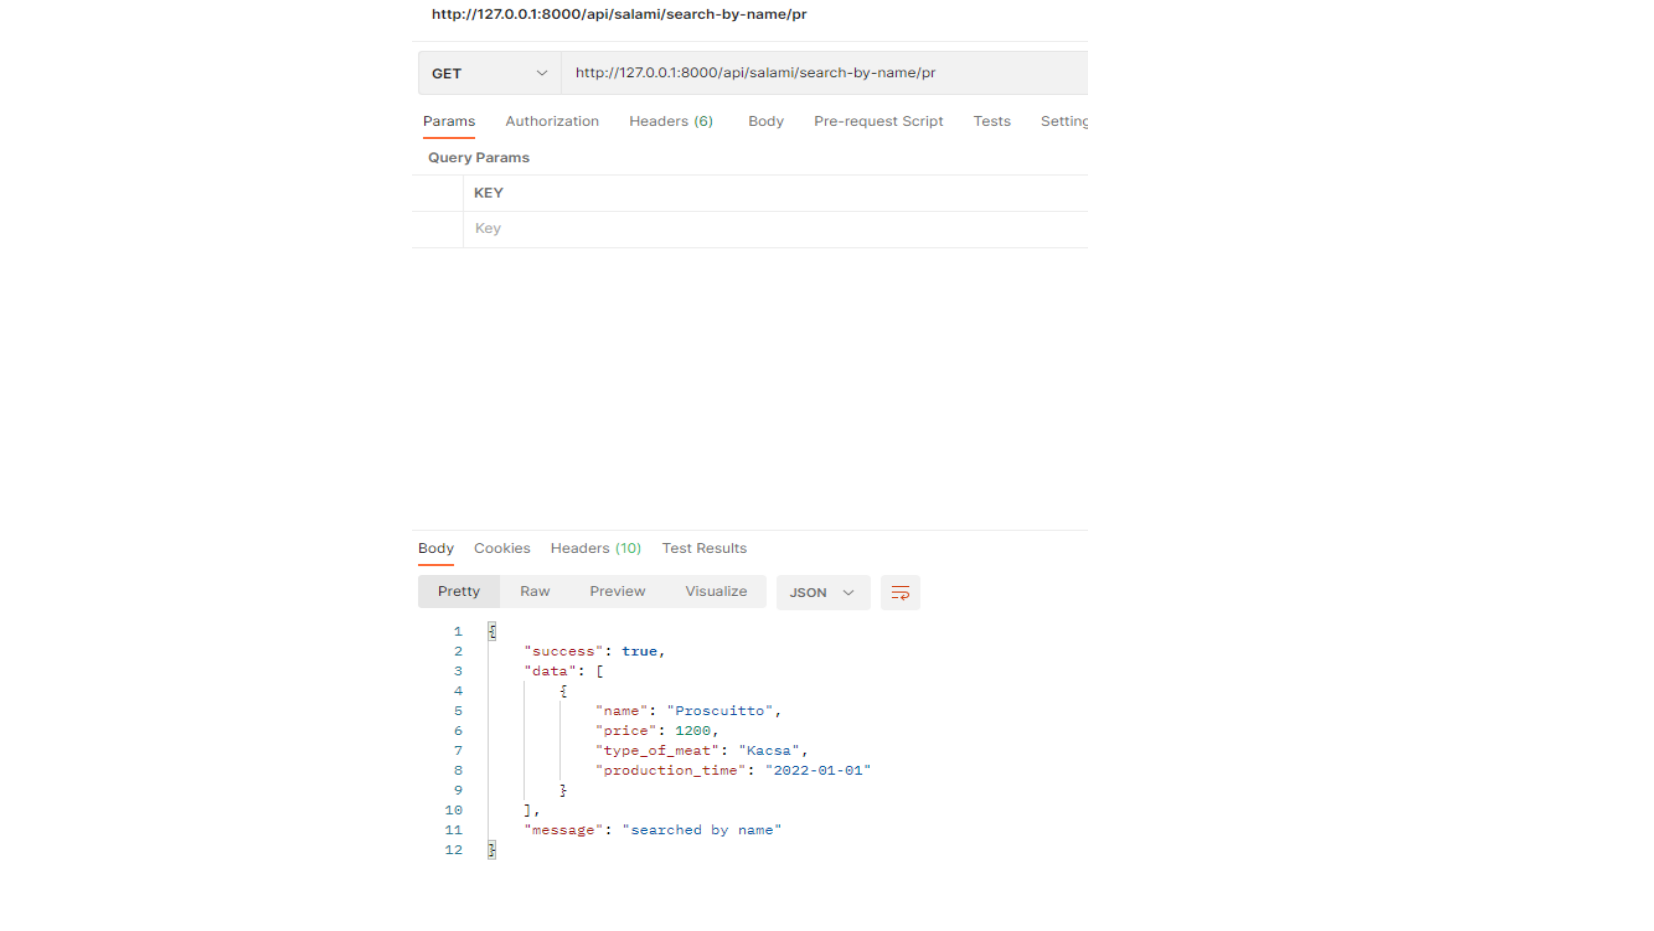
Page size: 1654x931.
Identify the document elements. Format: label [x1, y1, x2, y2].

picture [412, 0, 1088, 916]
